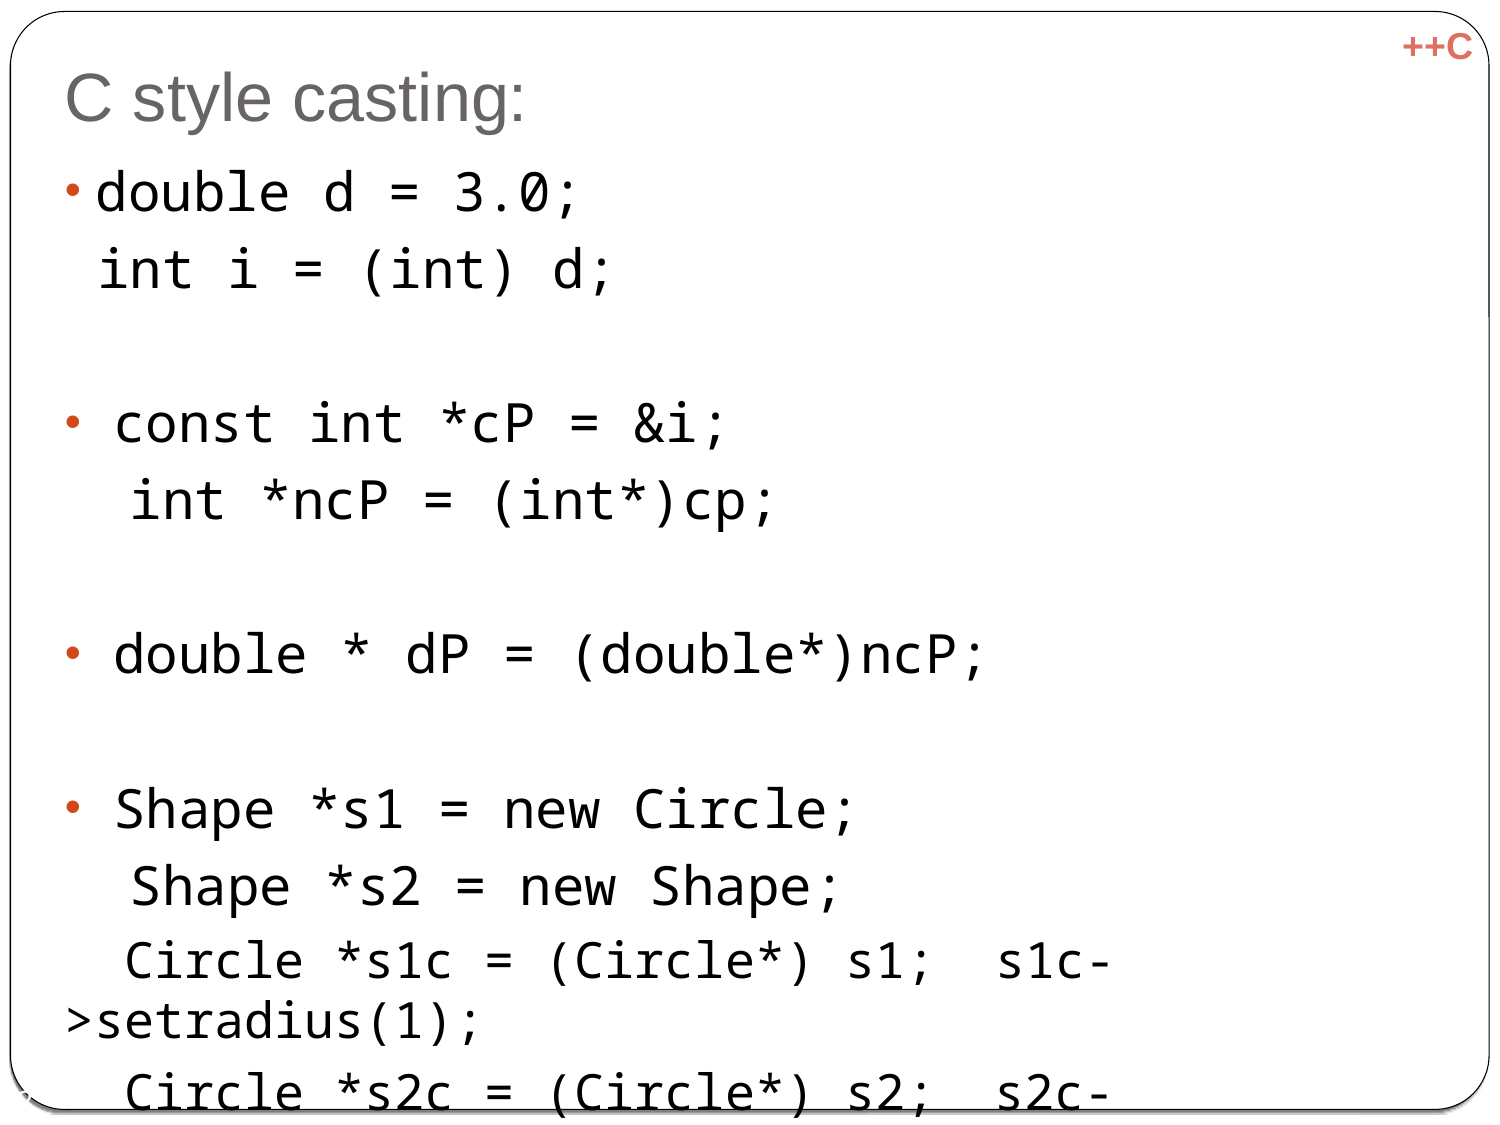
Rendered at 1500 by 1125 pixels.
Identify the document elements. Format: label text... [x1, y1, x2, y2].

list double d = 3.0; int i = (int) d; const int *cP = &i; int *ncP = (int*)cp; double * dP = (double*)ncP; Shape *s1 = new Circle; Shape *s2 = new Shape; Circle *s1c = (Circle*) s1; s1c->setradius(1); Circle *s2c = (Circle*) s2; s2c->setradius(1); [50, 149, 1450, 1088]
title C style casting: [50, 45, 1450, 149]
slide_number <number> [0, 1074, 50, 1125]
